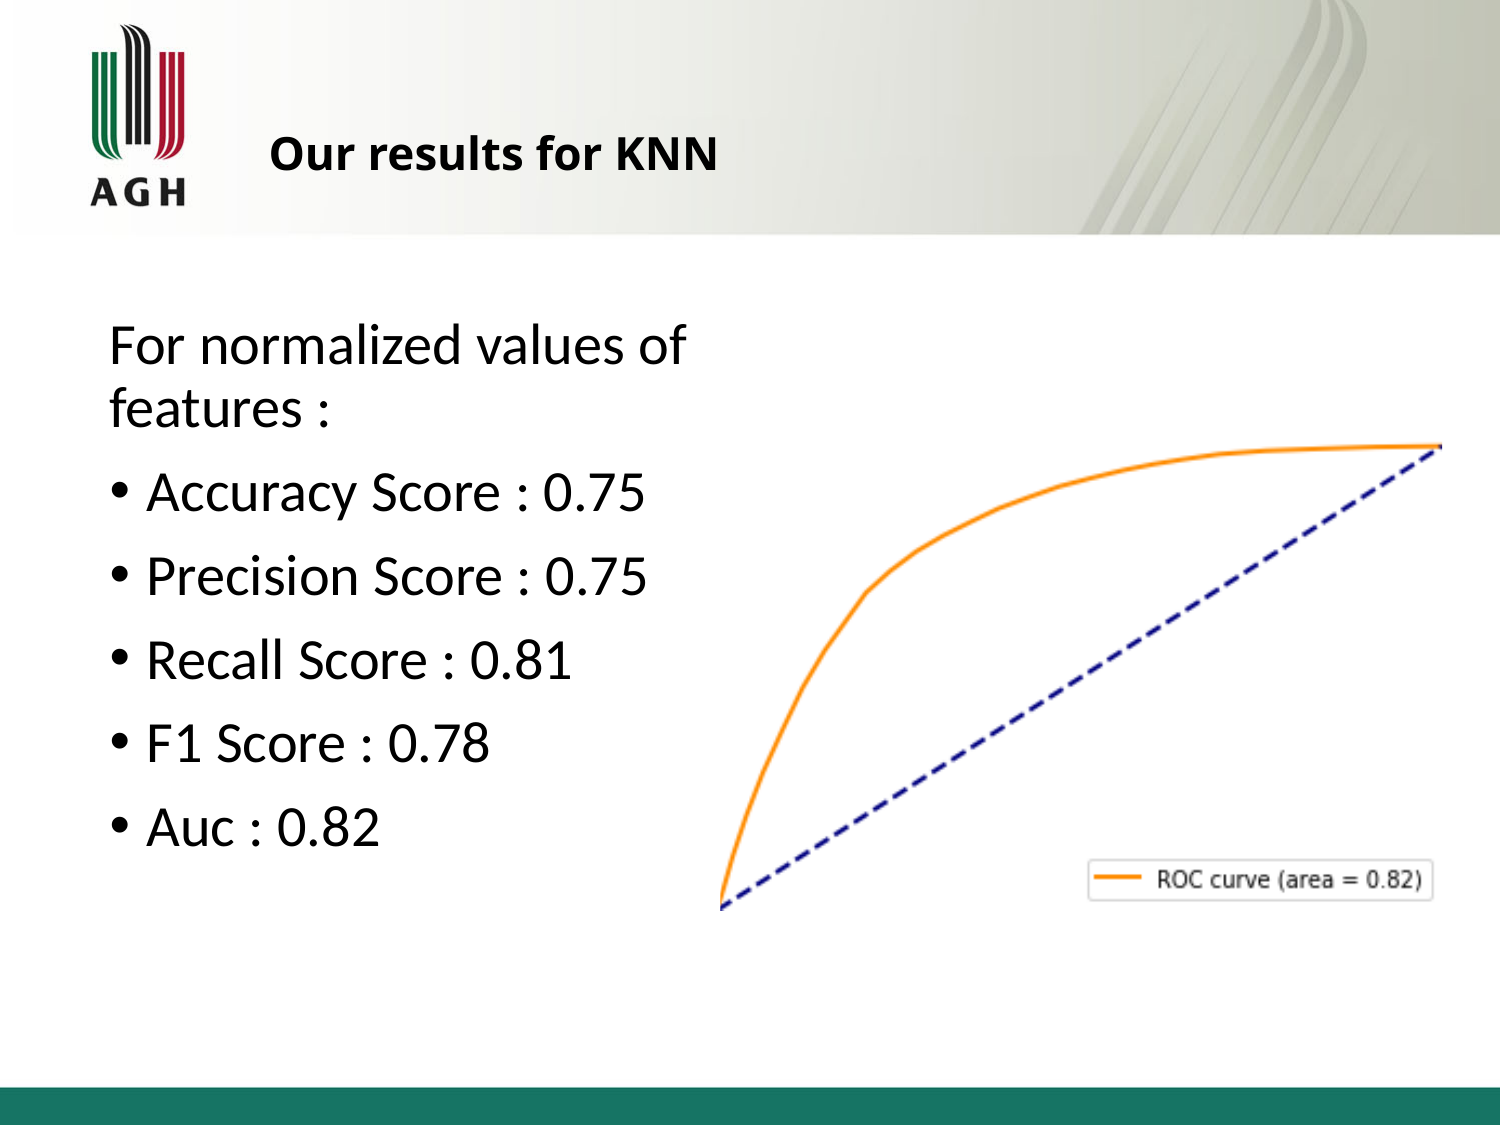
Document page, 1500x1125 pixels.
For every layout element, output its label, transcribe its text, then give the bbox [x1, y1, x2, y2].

picture [0, 0, 1500, 1125]
text_box For normalized values of features : Accuracy Score : 0.75 Precision Score : 0.75 Recall Score : 0.81 F1 Score : 0.78 Auc : 0.82 [94, 307, 732, 1021]
text_box Our results for KNN [253, 78, 1425, 233]
